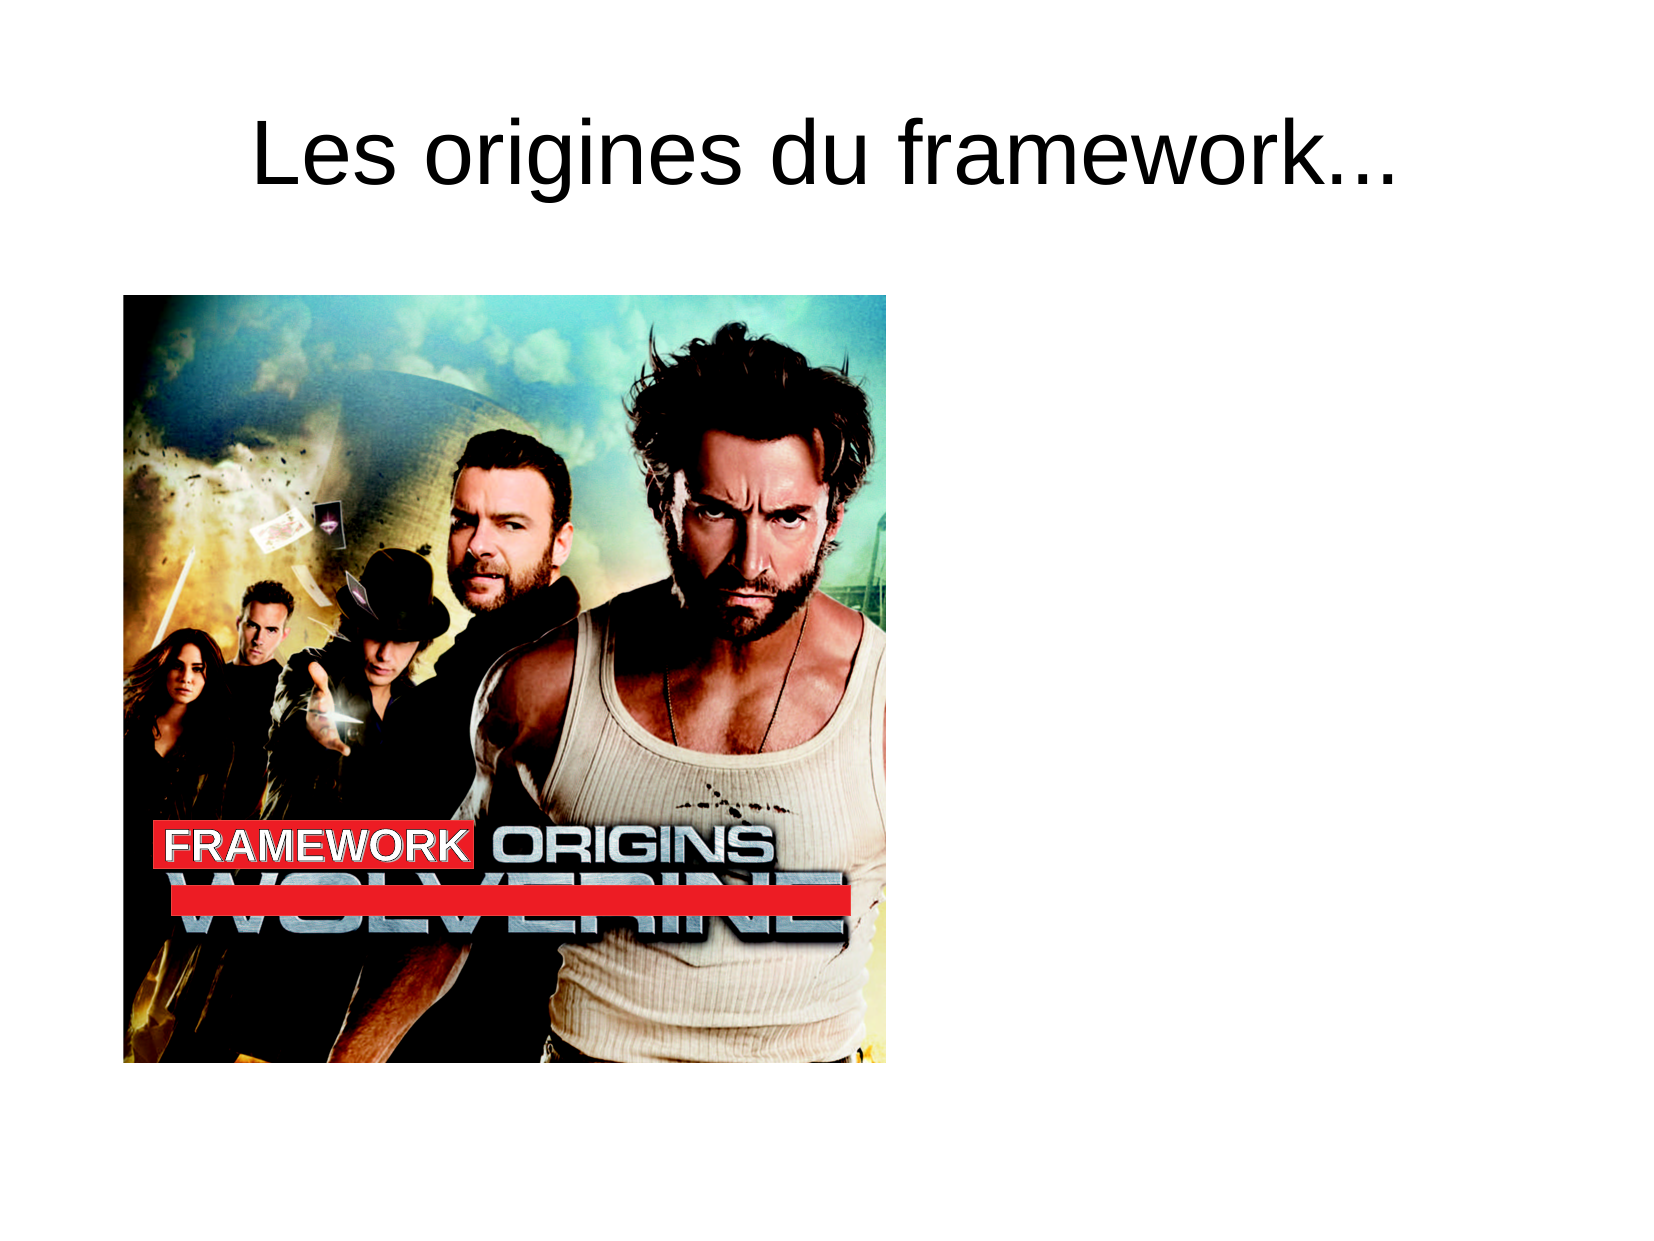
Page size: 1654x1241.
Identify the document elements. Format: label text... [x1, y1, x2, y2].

text_box [171, 885, 851, 916]
picture [123, 295, 886, 1063]
text_box Framework [147, 812, 562, 879]
title Les origines du framework... [82, 49, 1571, 257]
